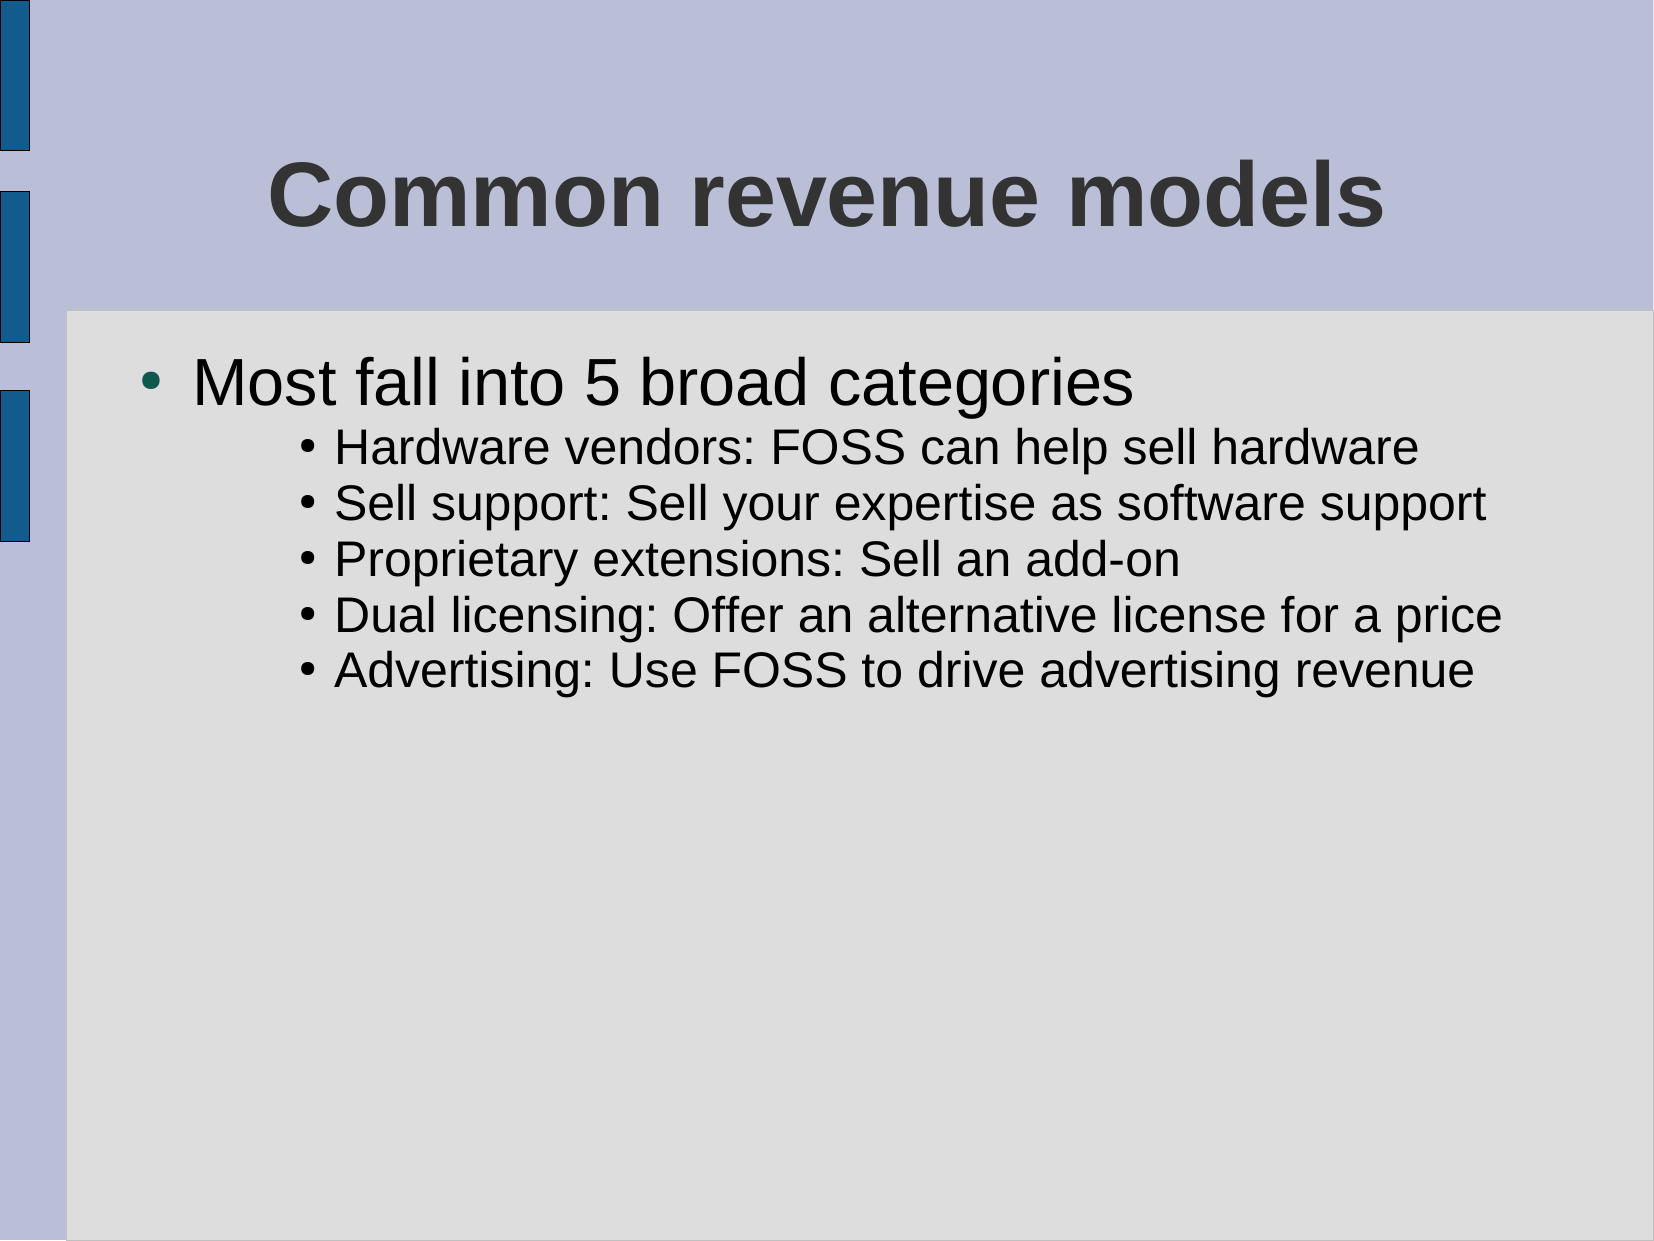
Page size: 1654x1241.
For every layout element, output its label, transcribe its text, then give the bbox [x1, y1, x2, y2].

list Most fall into 5 broad categories Hardware vendors: FOSS can help sell hardware Sell support: Sell your expertise as software support Proprietary extensions: Sell an add-on Dual licensing: Offer an alternative license for a price Advertising: Use FOSS to drive advertising revenue [121, 344, 1534, 1112]
title Common revenue models [121, 98, 1534, 291]
